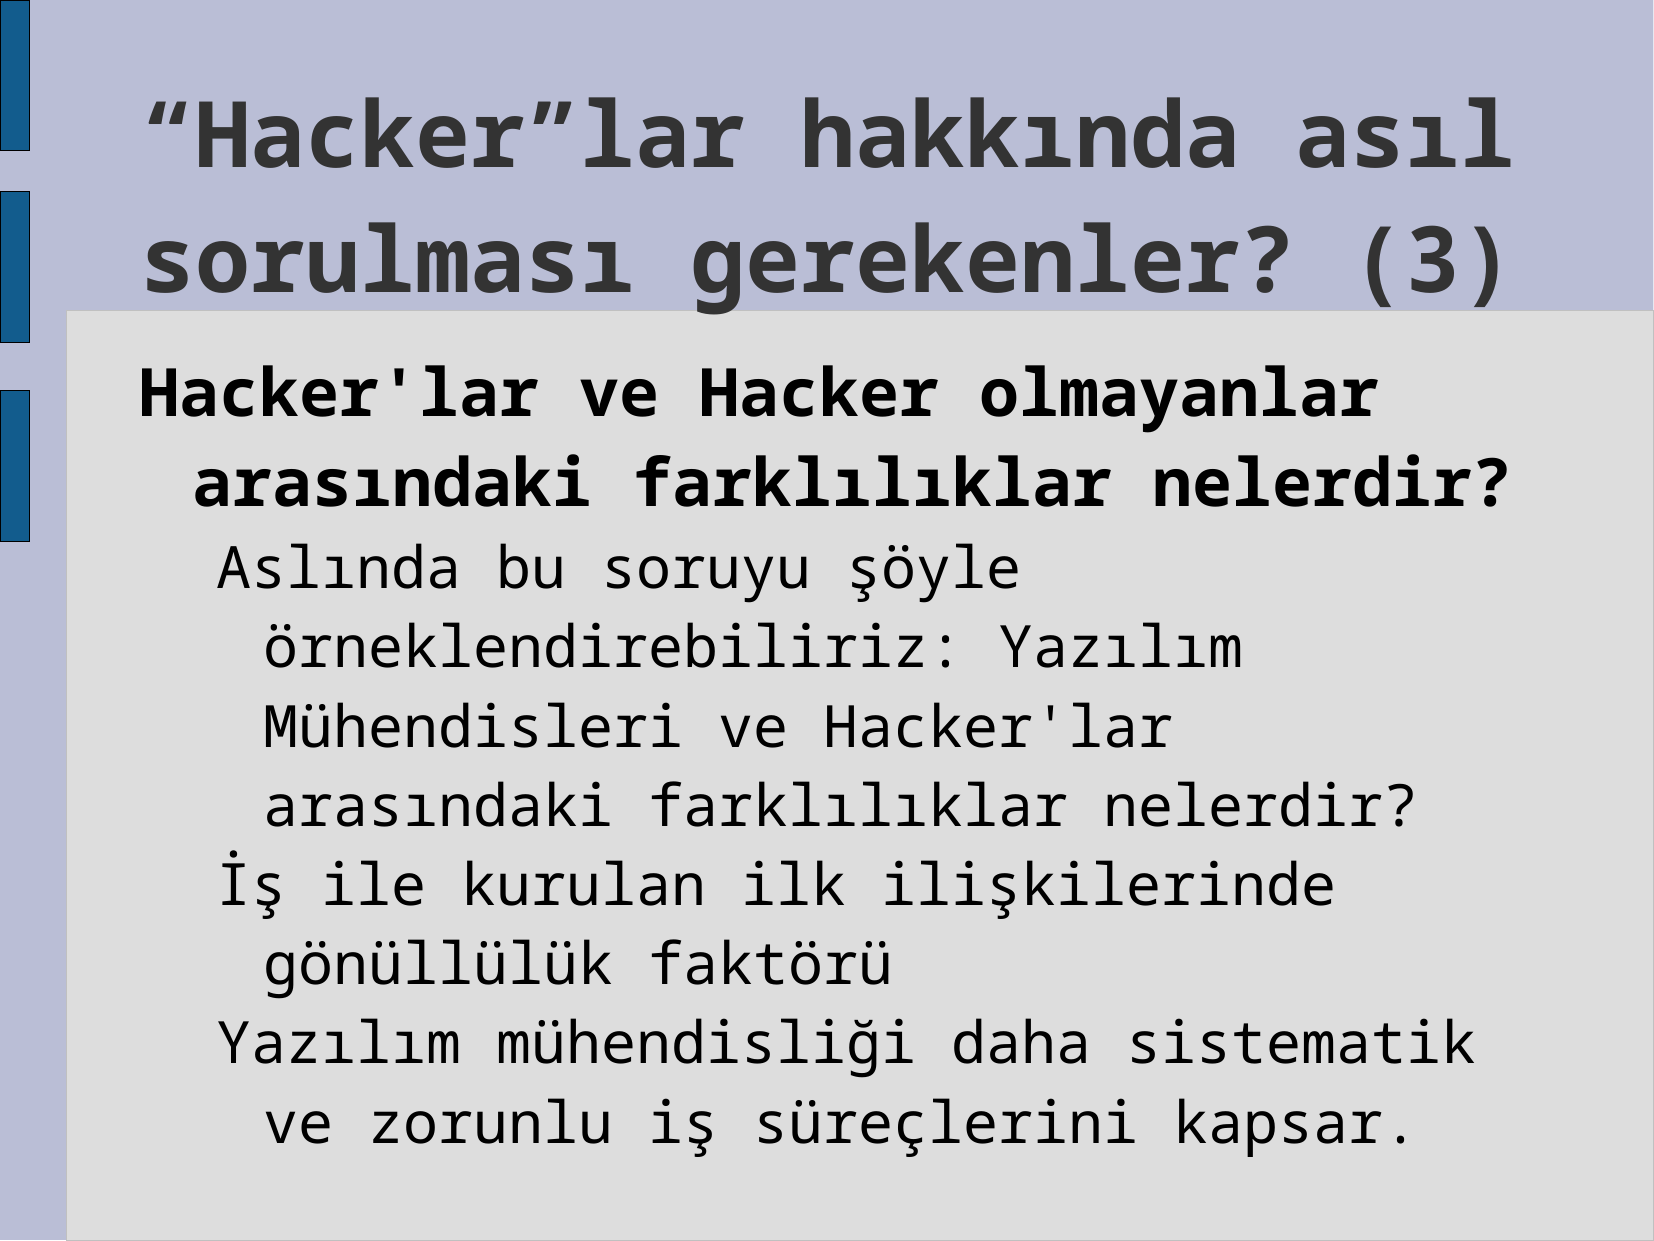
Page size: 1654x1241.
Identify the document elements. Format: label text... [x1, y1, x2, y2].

list Hacker'lar ve Hacker olmayanlar arasındaki farklılıklar nelerdir? Aslında bu soruyu şöyle örneklendirebiliriz: Yazılım Mühendisleri ve Hacker'lar arasındaki farklılıklar nelerdir? İş ile kurulan ilk ilişkilerinde gönüllülük faktörü Yazılım mühendisliği daha sistematik ve zorunlu iş süreçlerini kapsar. [121, 344, 1534, 1127]
title “Hacker”lar hakkında asıl sorulması gerekenler? (3) [121, 88, 1534, 301]
